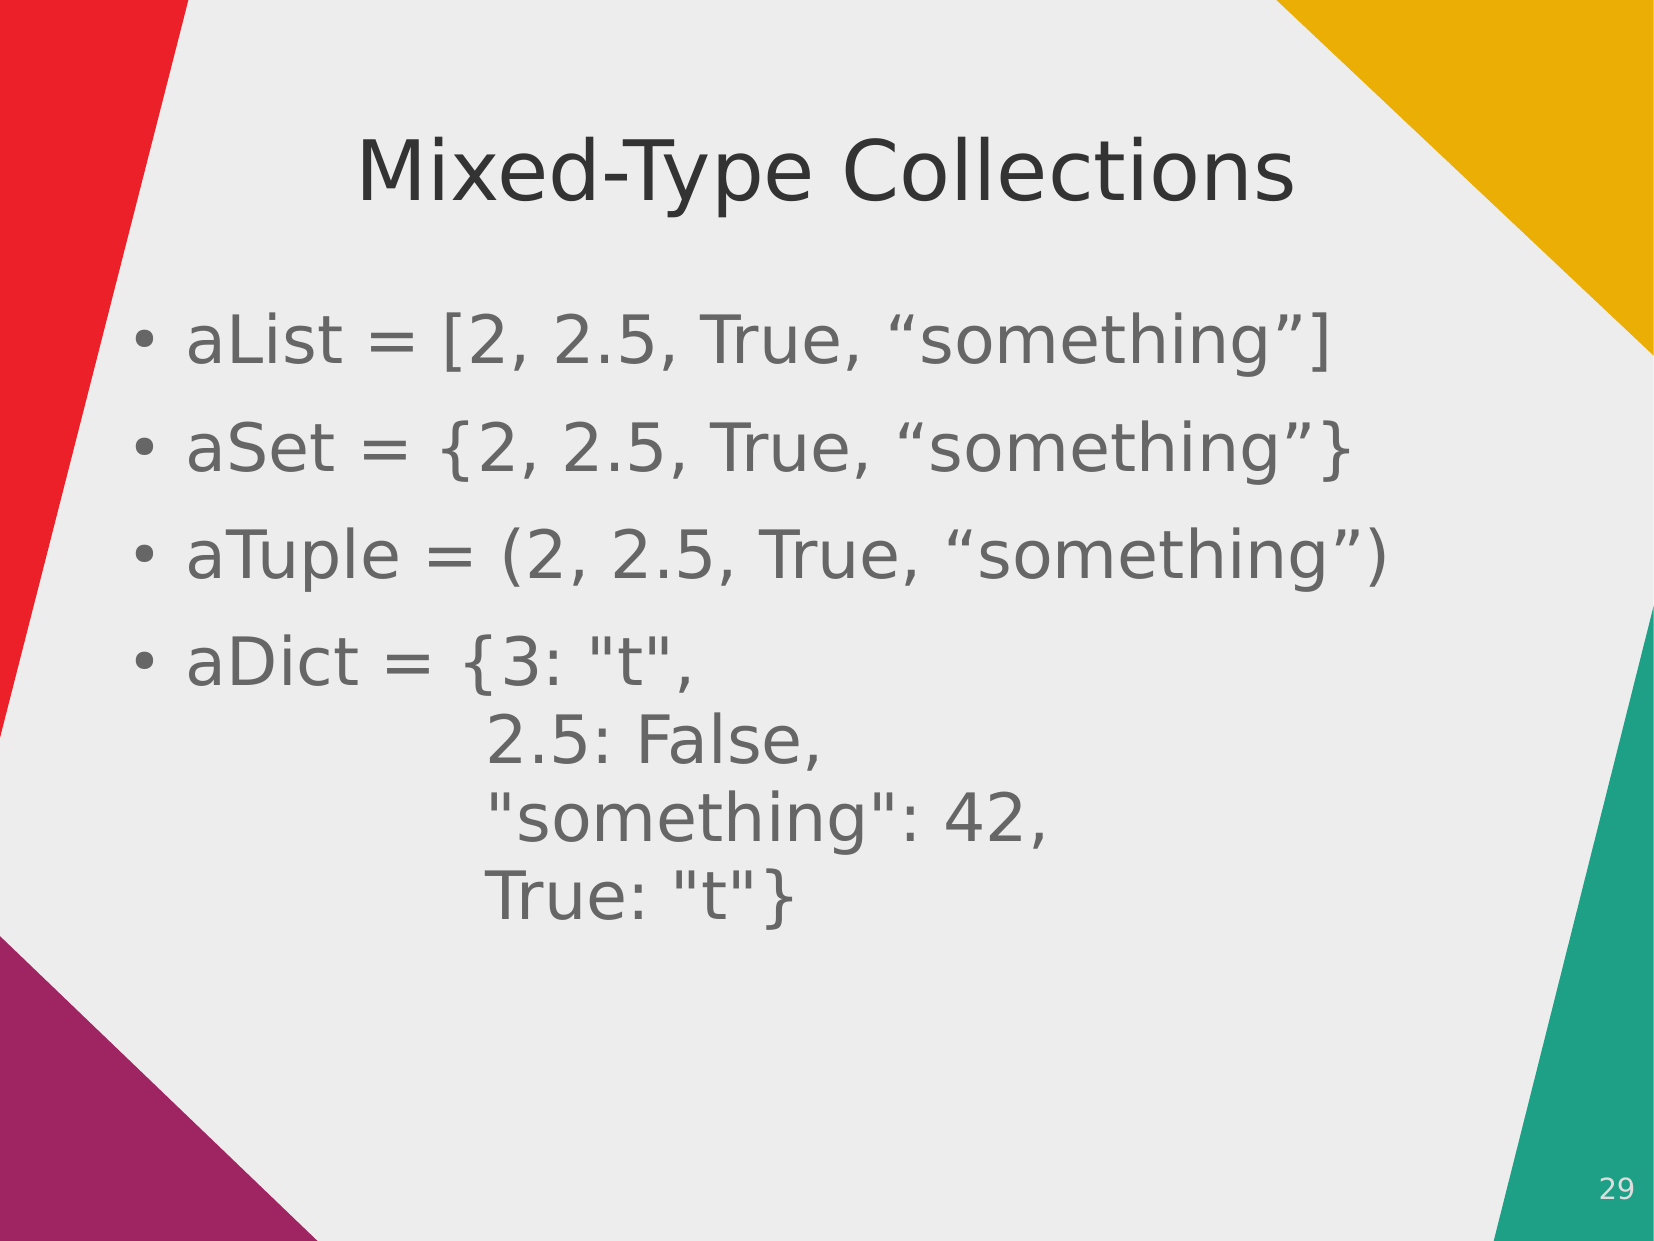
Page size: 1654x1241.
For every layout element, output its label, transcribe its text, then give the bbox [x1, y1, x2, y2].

title Mixed-Type Collections [114, 73, 1539, 271]
list aList = [2, 2.5, True, “something”] aSet = {2, 2.5, True, “something”} aTuple = (2, 2.5, True, “something”) aDict = {3: "t", 2.5: False, "something": 42, True: "t"} [114, 302, 1539, 1033]
